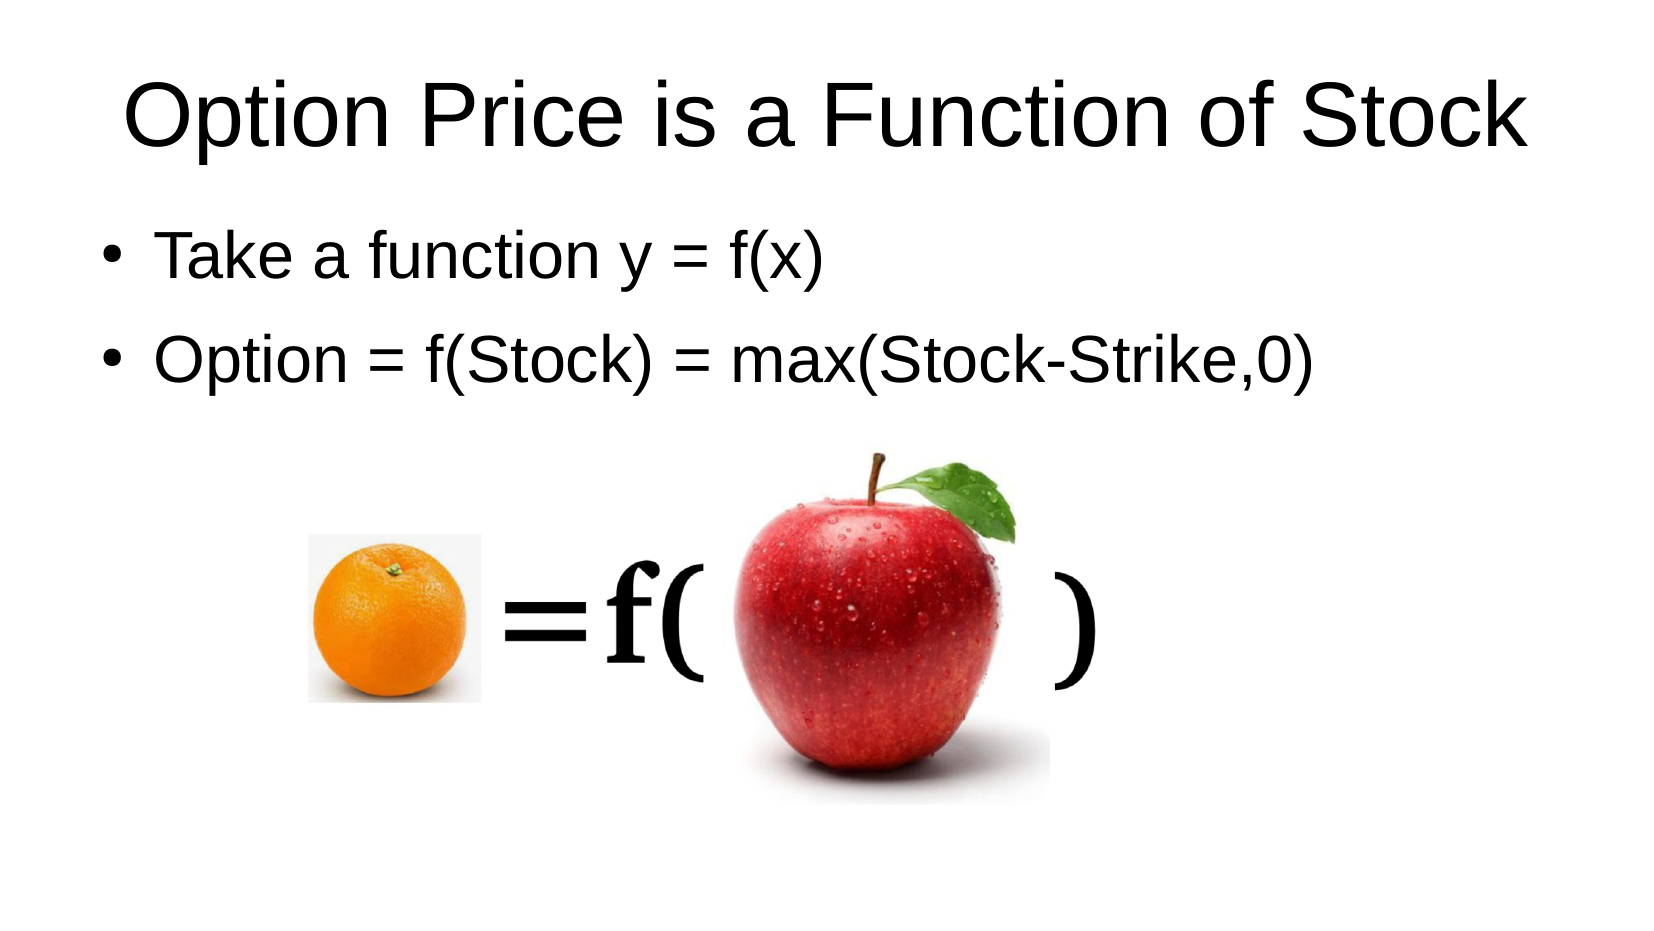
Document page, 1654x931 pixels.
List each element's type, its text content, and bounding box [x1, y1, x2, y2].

list Take a function y = f(x) Option = f(Stock) = max(Stock-Strike,0) [82, 217, 1571, 758]
title Option Price is a Function of Stock [82, 37, 1571, 193]
picture [262, 398, 1129, 826]
